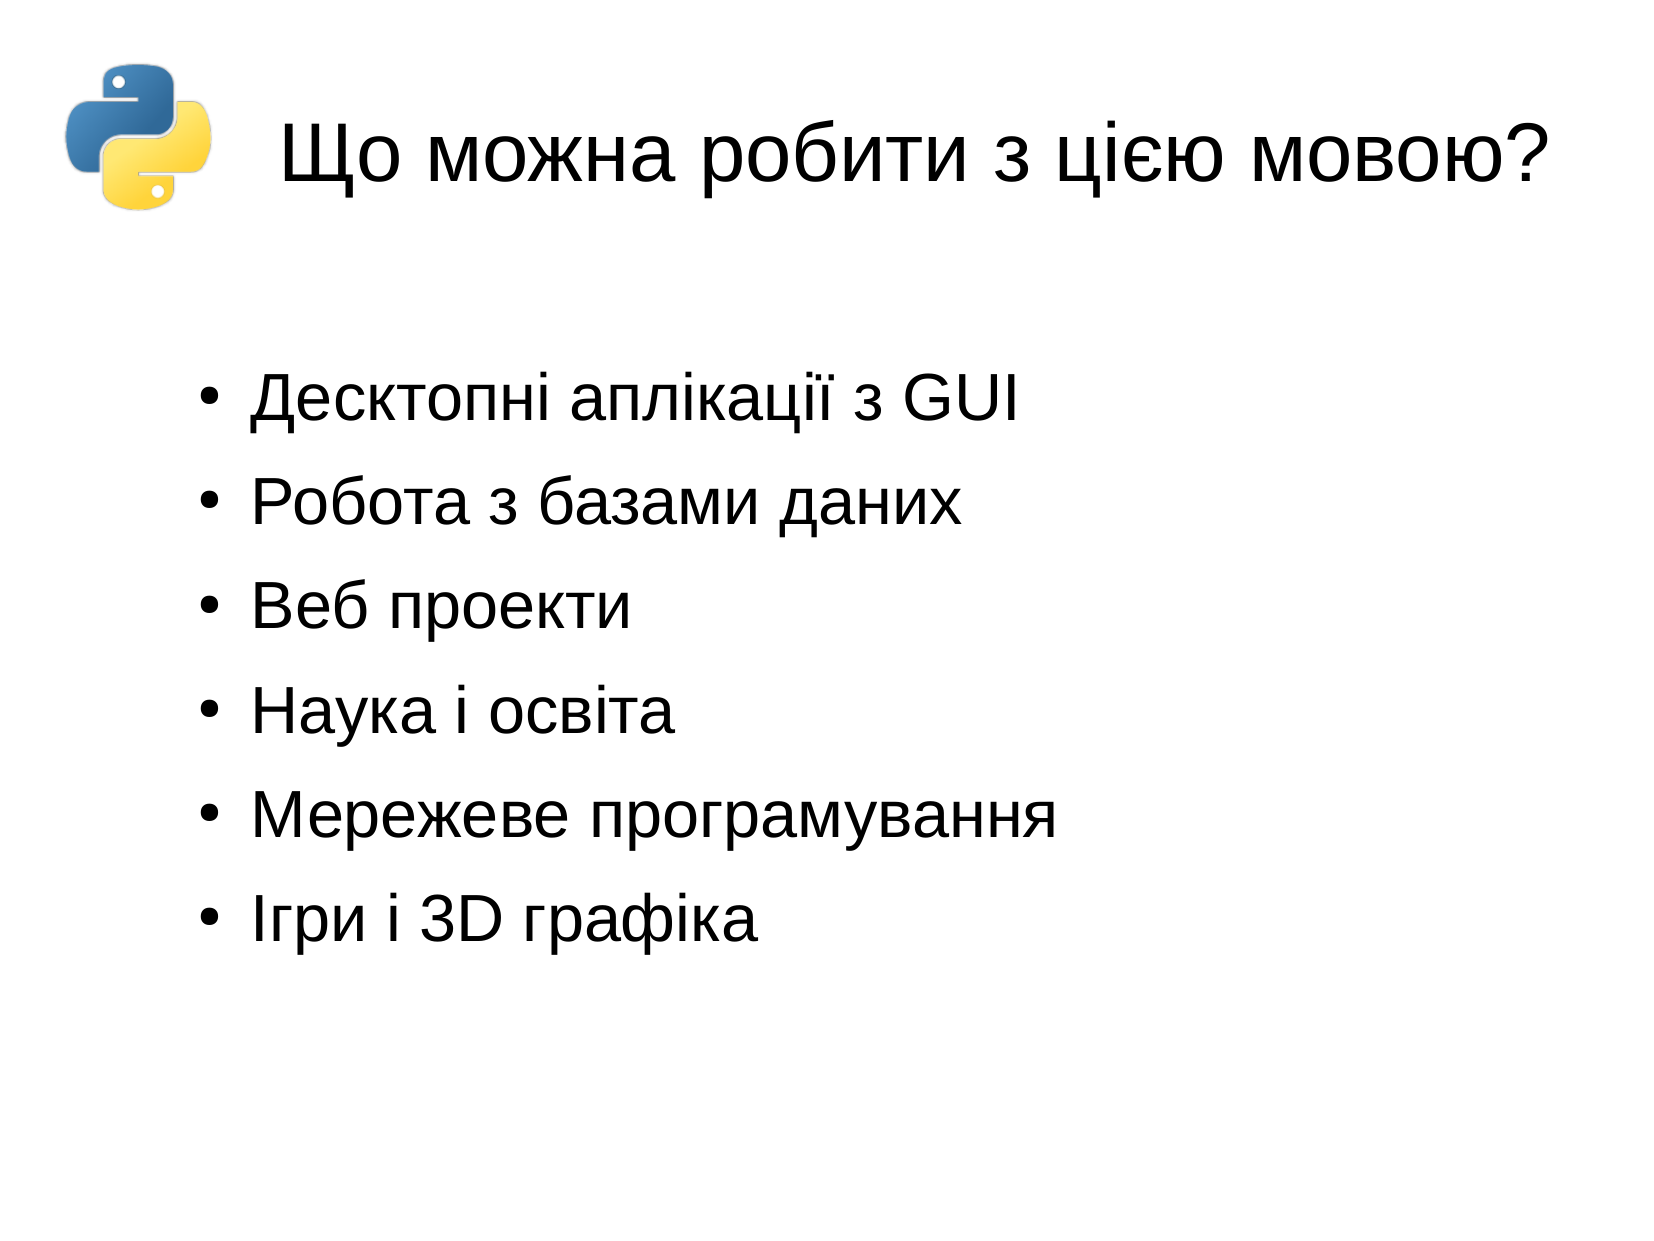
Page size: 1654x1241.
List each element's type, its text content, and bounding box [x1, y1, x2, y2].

title Що можна робити з цією мовою? [270, 49, 1561, 257]
list Десктопні аплікації з GUI Робота з базами даних Веб проекти Наука і освіта Мережеве програмування Ігри і 3D графіка [180, 360, 1654, 1080]
picture [33, 32, 244, 244]
